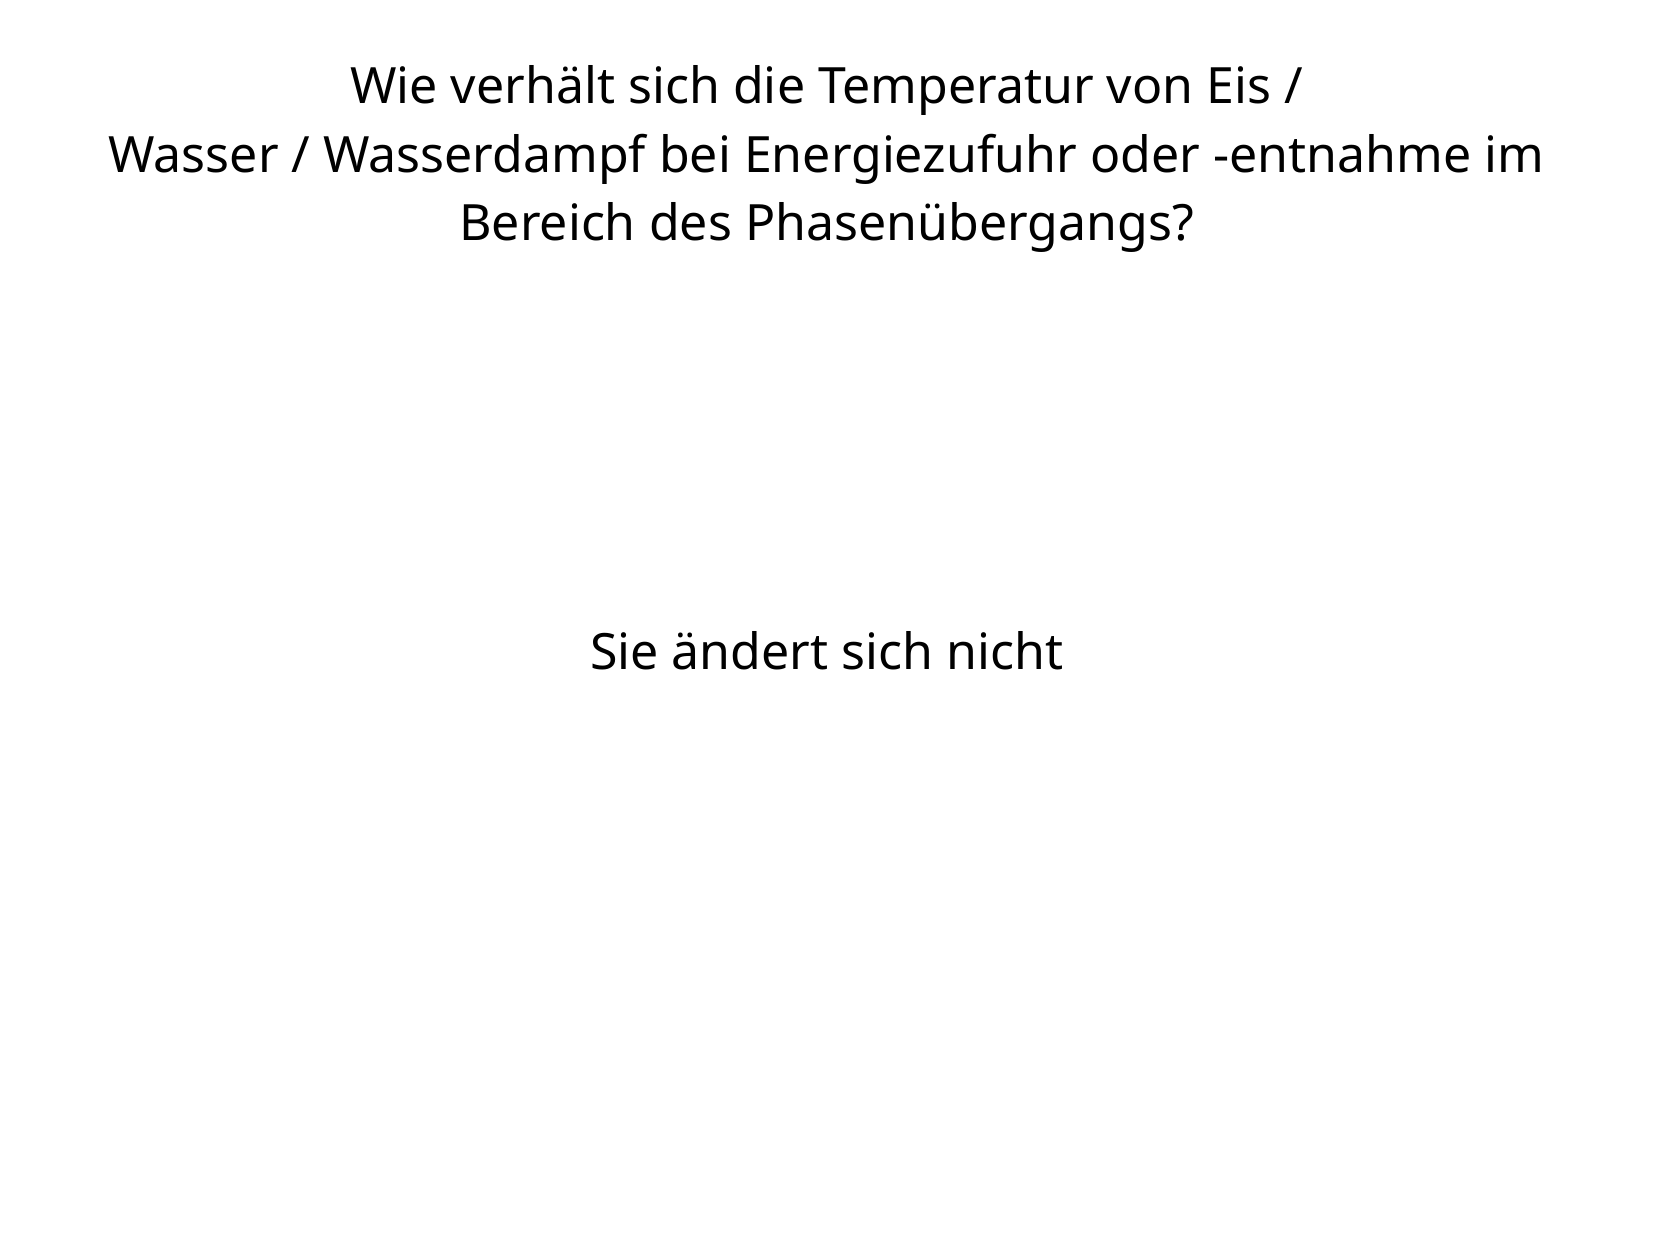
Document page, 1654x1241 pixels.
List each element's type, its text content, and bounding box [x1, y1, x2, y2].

title Wie verhält sich die Temperatur von Eis / Wasser / Wasserdampf bei Energiezufuhr oder -entnahme im Bereich des Phasenübergangs? [82, 49, 1571, 257]
subtitle Sie ändert sich nicht [82, 290, 1571, 1010]
